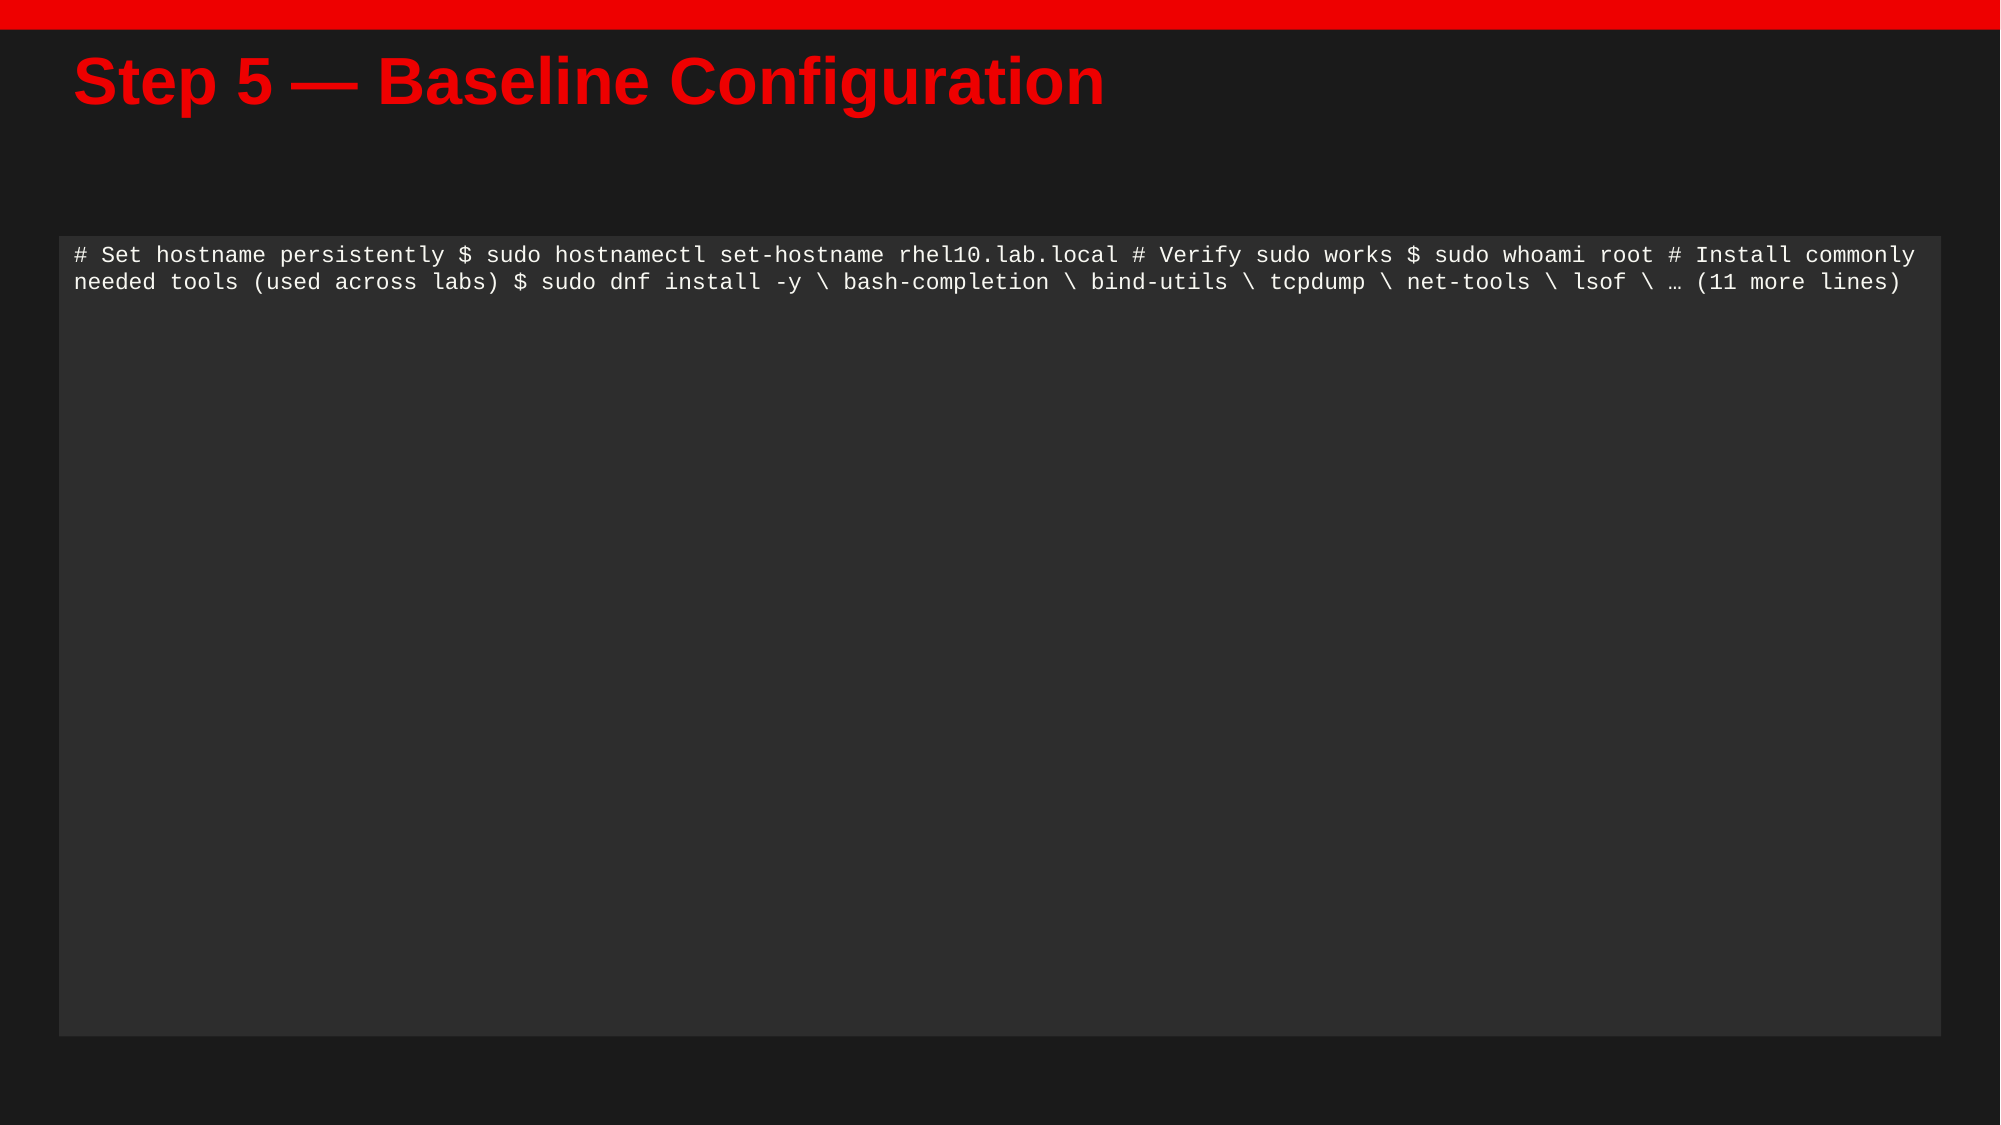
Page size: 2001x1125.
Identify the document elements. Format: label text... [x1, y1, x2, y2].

text_box Step 5 — Baseline Configuration [59, 36, 1942, 208]
text_box [0, 0, 2001, 30]
text_box # Set hostname persistently $ sudo hostnamectl set-hostname rhel10.lab.local # Verify sudo works $ sudo whoami root # Install commonly needed tools (used across labs) $ sudo dnf install -y \ bash-completion \ bind-utils \ tcpdump \ net-tools \ lsof \ … (11 more lines) [59, 236, 1942, 1037]
